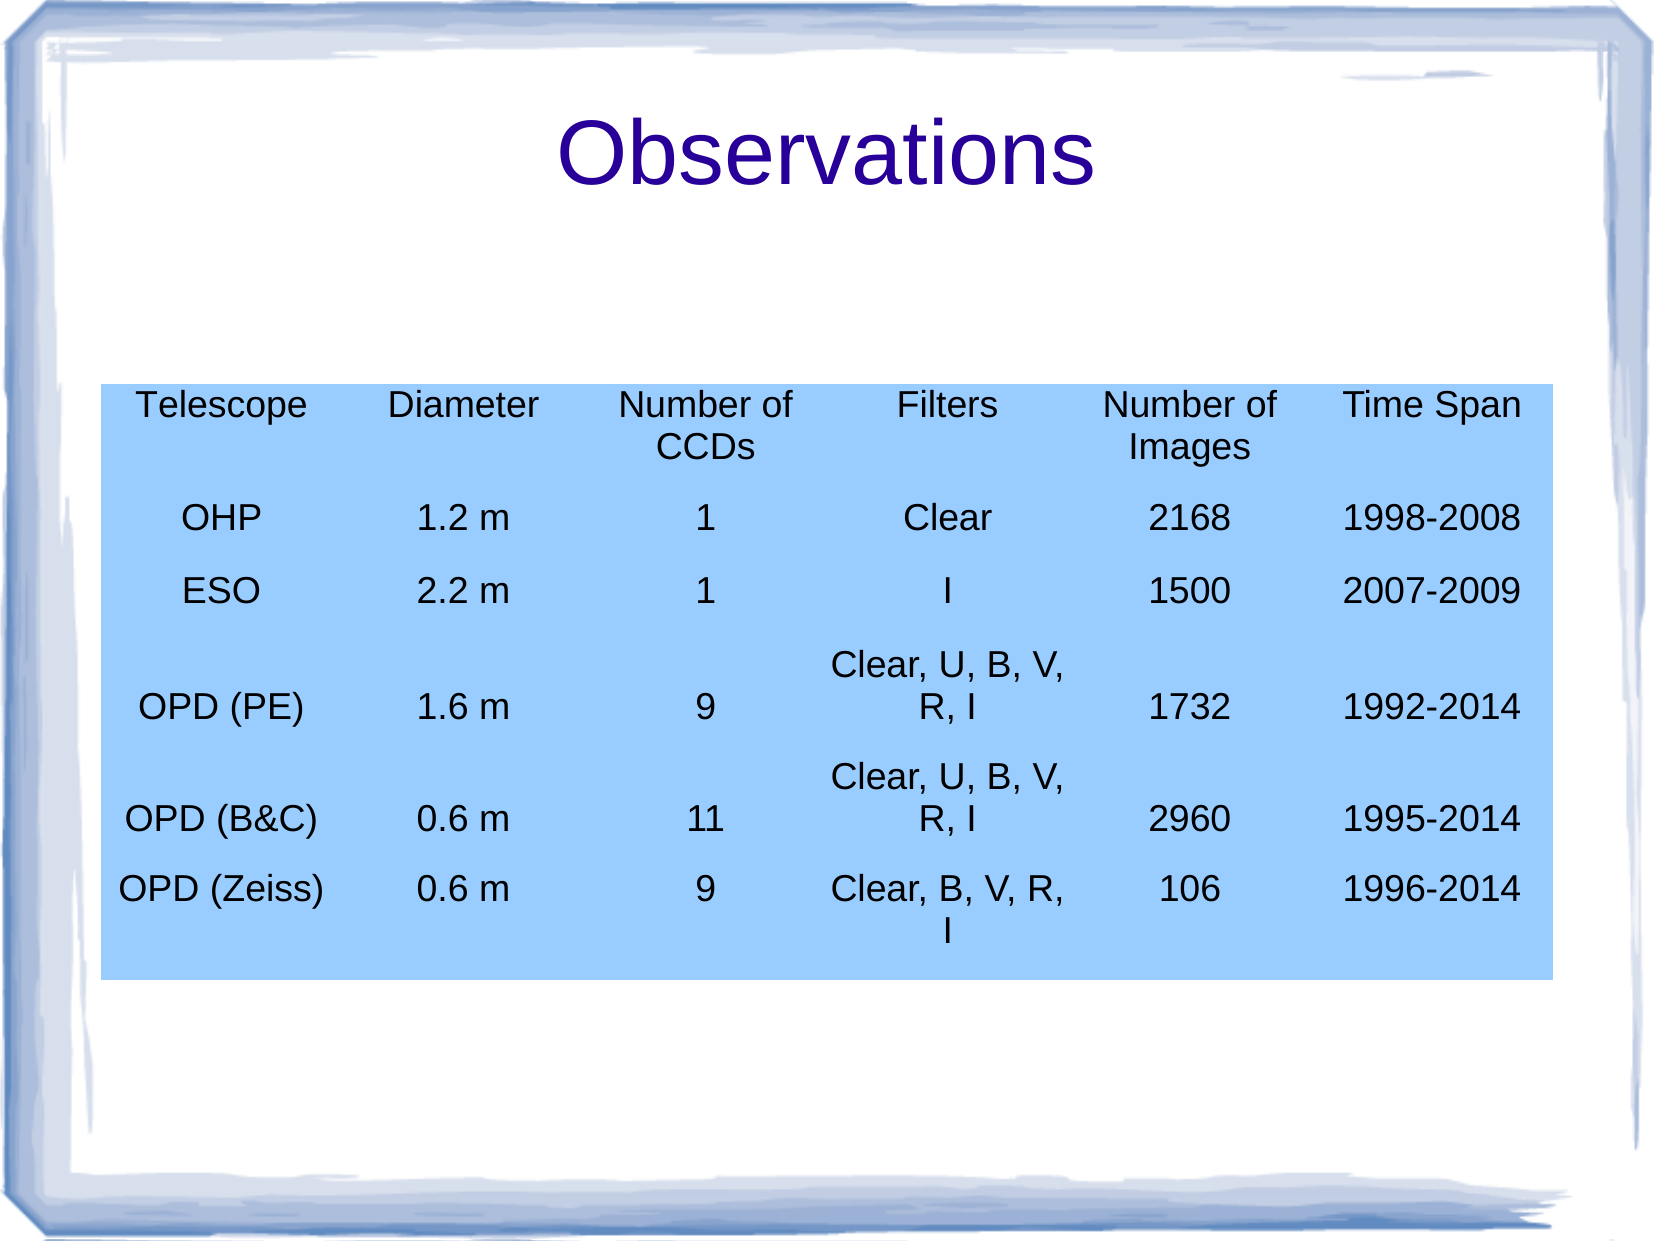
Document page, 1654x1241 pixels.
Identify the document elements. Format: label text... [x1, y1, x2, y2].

table_header Number of CCDs [585, 384, 827, 496]
table_header Time Span [1311, 384, 1553, 496]
table_cell 1995-2014 [1311, 756, 1553, 868]
table_cell 2007-2009 [1311, 570, 1553, 644]
table_header Diameter [343, 384, 585, 496]
table_cell OPD (Zeiss) [101, 868, 343, 980]
table_cell Clear [827, 496, 1069, 570]
picture [0, 0, 1654, 1241]
table_cell 2168 [1069, 496, 1311, 570]
table_cell 2960 [1069, 756, 1311, 868]
table_cell 1992-2014 [1311, 644, 1553, 756]
table_cell 11 [585, 756, 827, 868]
table_cell ESO [101, 570, 343, 644]
table_cell 1998-2008 [1311, 496, 1553, 570]
title Observations [82, 49, 1571, 257]
table_cell OHP [101, 496, 343, 570]
table_cell Clear, B, V, R, I [827, 868, 1069, 980]
table_cell 2.2 m [343, 570, 585, 644]
table_cell Clear, U, B, V, R, I [827, 756, 1069, 868]
table_cell 1.6 m [343, 644, 585, 756]
table_cell 1500 [1069, 570, 1311, 644]
table_header Number of Images [1069, 384, 1311, 496]
table_cell 1.2 m [343, 496, 585, 570]
table_cell 9 [585, 868, 827, 980]
table_cell 9 [585, 644, 827, 756]
table_header Telescope [101, 384, 343, 496]
table_cell OPD (B&C) [101, 756, 343, 868]
table_cell 1 [585, 570, 827, 644]
table_cell 1 [585, 496, 827, 570]
table_cell 106 [1069, 868, 1311, 980]
table_cell 0.6 m [343, 868, 585, 980]
table_cell 0.6 m [343, 756, 585, 868]
table_header Filters [827, 384, 1069, 496]
table_cell Clear, U, B, V, R, I [827, 644, 1069, 756]
table_cell OPD (PE) [101, 644, 343, 756]
table_cell 1996-2014 [1311, 868, 1553, 980]
table_cell 1732 [1069, 644, 1311, 756]
table_cell I [827, 570, 1069, 644]
